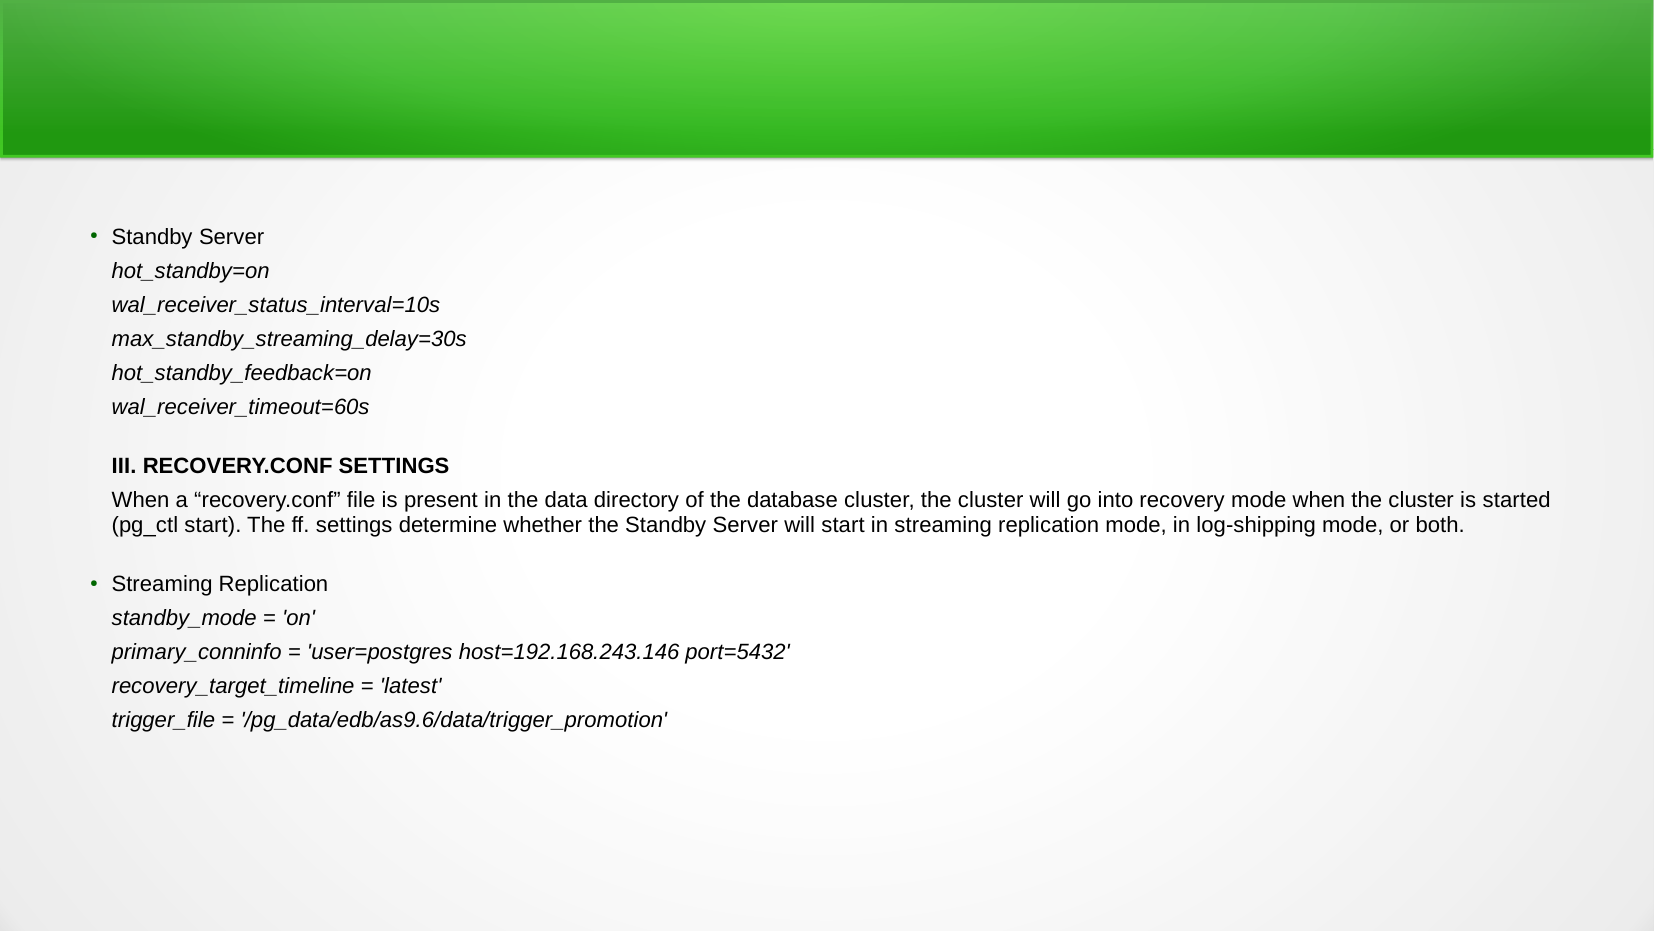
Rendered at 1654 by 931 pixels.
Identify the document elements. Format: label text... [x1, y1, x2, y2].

list Standby Server hot_standby=on wal_receiver_status_interval=10s max_standby_streaming_delay=30s hot_standby_feedback=on wal_receiver_timeout=60s III. RECOVERY.CONF SETTINGS When a “recovery.conf” file is present in the data directory of the database cluster, the cluster will go into recovery mode when the cluster is started (pg_ctl start). The ff. settings determine whether the Standby Server will start in streaming replication mode, in log-shipping mode, or both. Streaming Replication standby_mode = 'on' primary_conninfo = 'user=postgres host=192.168.243.146 port=5432' recovery_target_timeline = 'latest' trigger_file = '/pg_data/edb/as9.6/data/trigger_promotion' [82, 224, 1571, 764]
